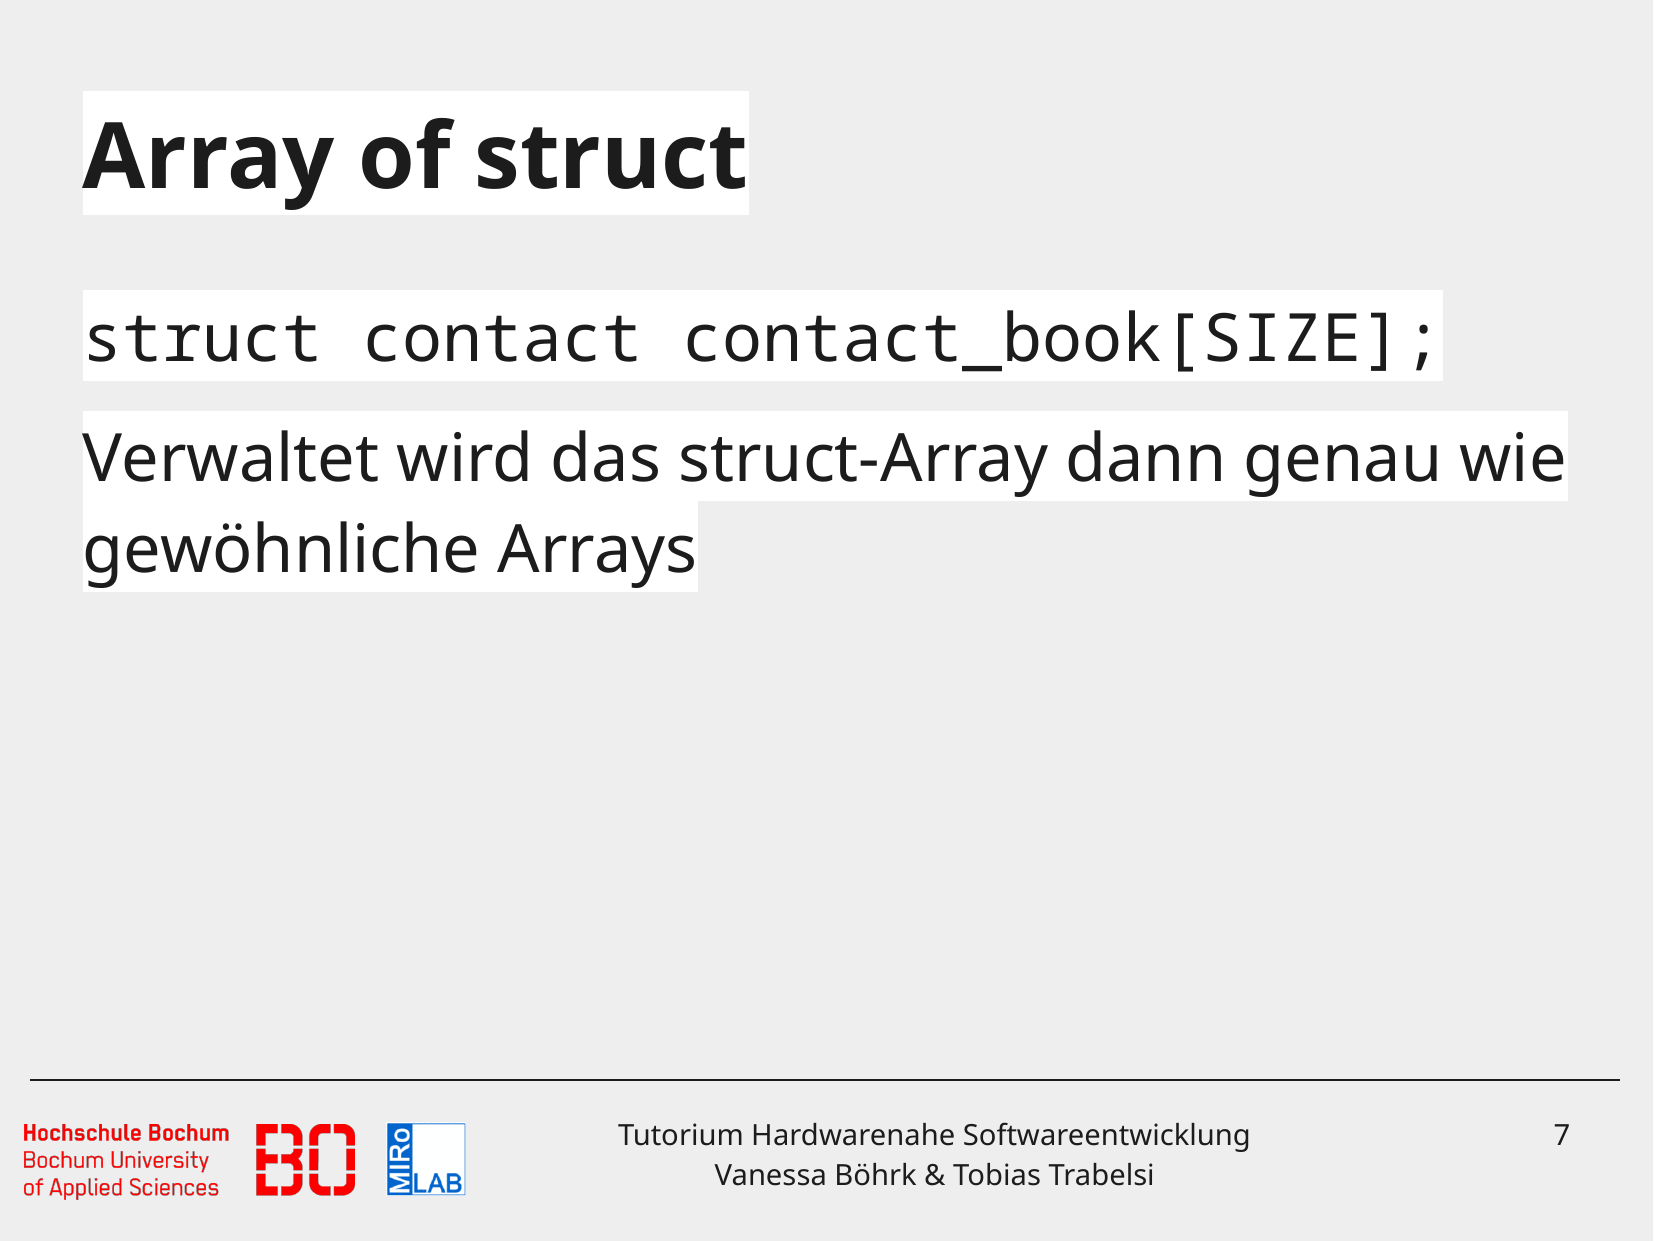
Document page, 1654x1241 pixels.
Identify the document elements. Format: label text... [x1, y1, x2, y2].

picture [24, 1124, 355, 1200]
picture [386, 1122, 466, 1196]
title Array of struct [82, 49, 1561, 257]
list struct contact contact_book[SIZE]; Verwaltet wird das struct-Array dann genau wie gewöhnliche Arrays [82, 290, 1571, 1010]
